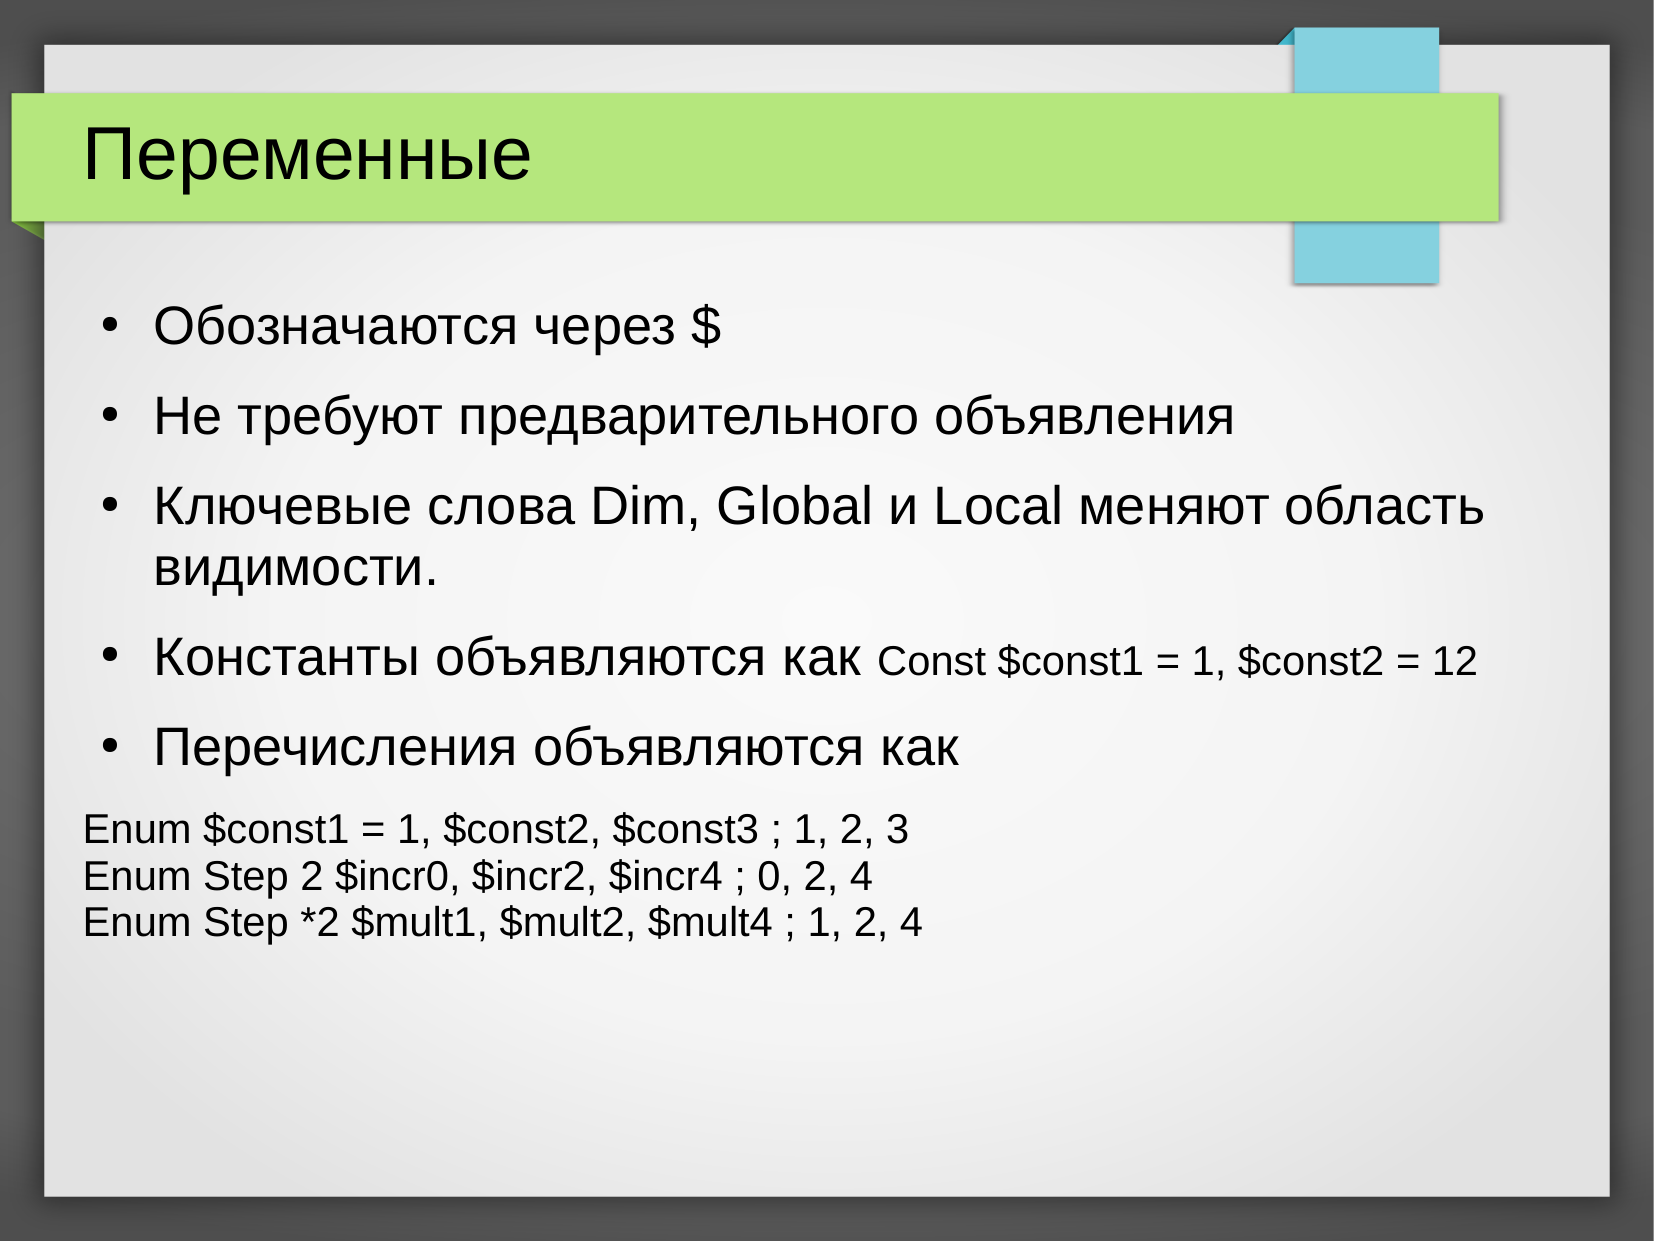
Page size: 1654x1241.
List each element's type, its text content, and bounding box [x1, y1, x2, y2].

title Переменные [82, 94, 1264, 213]
list Обозначаются через $ Не требуют предварительного объявления Ключевые слова Dim, Global и Local меняют область видимости. Константы объявляются как Const $const1 = 1, $const2 = 12 Перечисления объявляются как Enum $const1 = 1, $const2, $const3 ; 1, 2, 3 Enum Step 2 $incr0, $incr2, $incr4 ; 0, 2, 4 Enum Step *2 $mult1, $mult2, $mult4 ; 1, 2, 4 [82, 295, 1571, 1015]
picture [0, 0, 1654, 1241]
